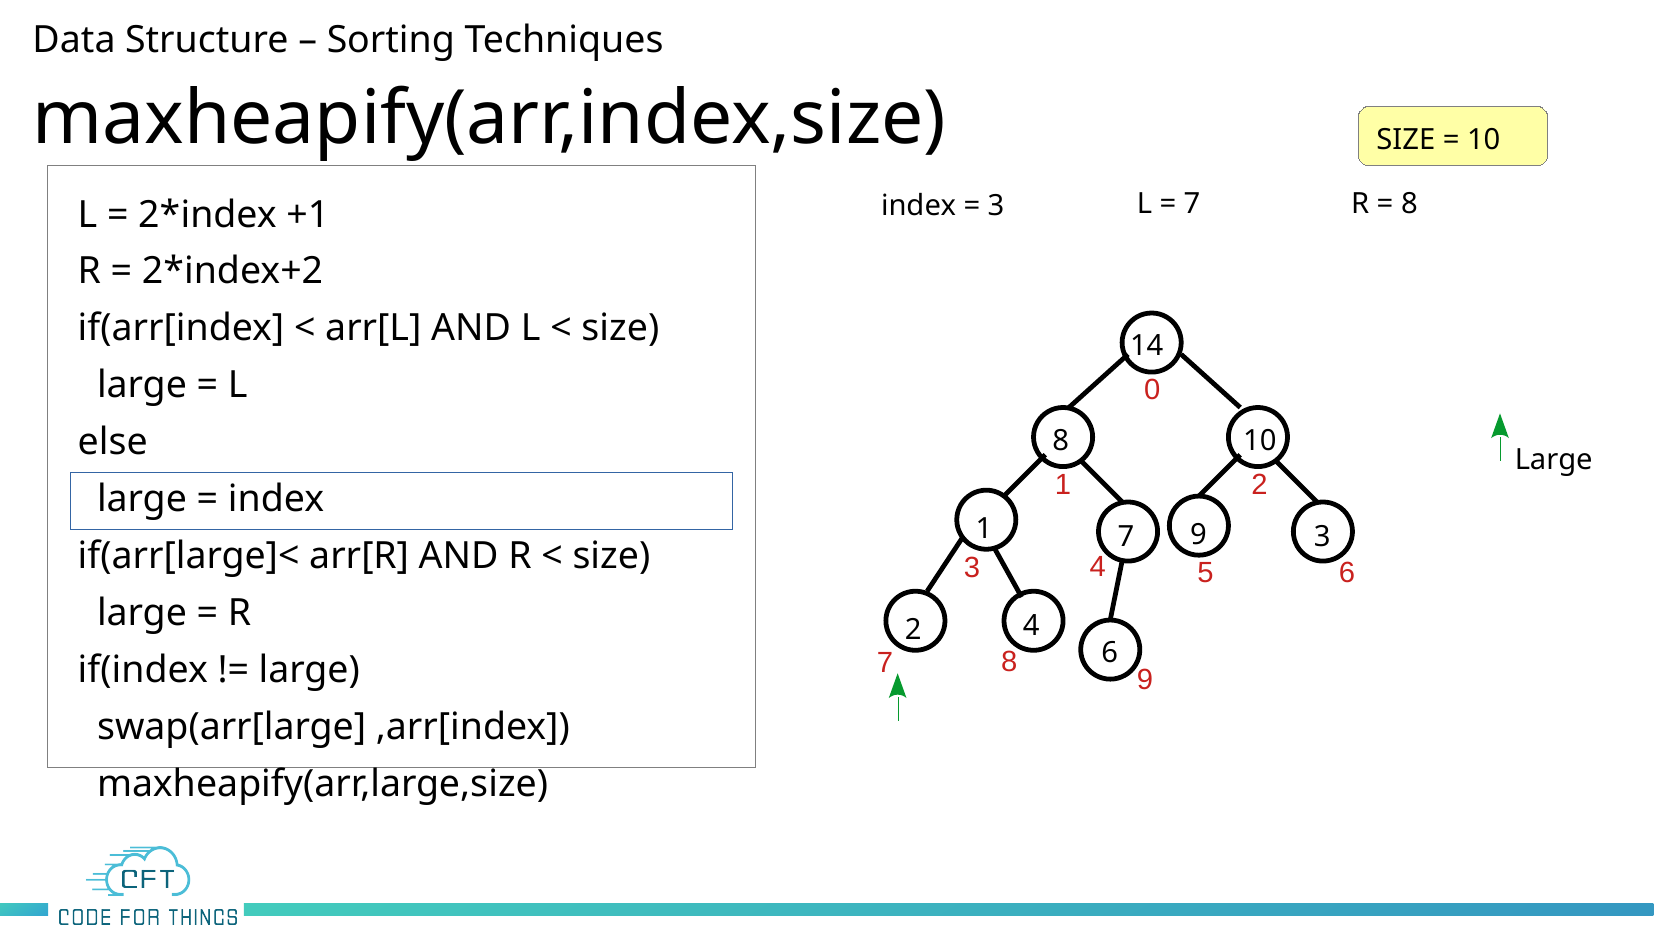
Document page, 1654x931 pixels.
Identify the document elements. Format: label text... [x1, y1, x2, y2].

text_box [1003, 605, 1008, 636]
text_box 5 [1182, 548, 1229, 597]
text_box [893, 591, 938, 601]
text_box [489, 733, 499, 737]
text_box [1080, 632, 1086, 667]
text_box SIZE = 10 [1361, 110, 1542, 160]
text_box [315, 733, 325, 737]
text_box R = 8 [1300, 175, 1457, 225]
text_box 3 [949, 543, 955, 552]
text_box 1 [960, 500, 1010, 550]
text_box 6 [1086, 624, 1135, 674]
text_box [1111, 501, 1145, 507]
text_box [1033, 423, 1037, 451]
text_box [1224, 510, 1229, 542]
title Data Structure – Sorting Techniques maxheapify(arr,index,size) [32, 12, 1184, 166]
text_box [1135, 633, 1140, 666]
text_box 7 [862, 638, 909, 686]
picture [59, 846, 237, 925]
text_box 8 [1037, 411, 1105, 461]
text_box L = 2*index +1 R = 2*index+2 if(arr[index] < arr[L] AND L < size) large = L else large = index if(arr[large]< arr[R] AND R < size) large = R if(index != large) swap(arr[large] ,arr[index]) maxheapify(arr,large,size) [53, 179, 756, 733]
text_box [885, 605, 890, 636]
text_box [1293, 514, 1299, 549]
text_box index = 3 [830, 177, 1075, 227]
text_box Large [1464, 431, 1622, 481]
text_box 9 [1175, 506, 1224, 556]
text_box 4 [1008, 597, 1057, 647]
text_box 7 [1102, 507, 1151, 557]
text_box [1358, 106, 1548, 166]
text_box [1023, 591, 1052, 597]
text_box [1121, 557, 1144, 562]
text_box [1057, 602, 1064, 639]
text_box [964, 490, 1009, 500]
text_box 6 [1324, 548, 1371, 597]
text_box [1306, 501, 1340, 507]
text_box 10 [1228, 411, 1296, 461]
text_box 8 [986, 638, 1033, 686]
text_box [1033, 647, 1048, 651]
text_box [1151, 512, 1158, 551]
text_box 3 [1299, 507, 1348, 557]
text_box [1093, 674, 1127, 680]
text_box 2 [890, 601, 939, 651]
text_box 1 [1039, 461, 1086, 509]
text_box 9 [1122, 655, 1168, 704]
text_box [1348, 515, 1353, 548]
text_box [47, 166, 756, 768]
text_box 2 [1236, 460, 1283, 509]
text_box [1010, 502, 1016, 538]
text_box [1098, 517, 1102, 542]
text_box [1307, 557, 1324, 562]
text_box L = 7 [1086, 175, 1239, 225]
text_box 0 [1129, 367, 1176, 414]
text_box 4 [1074, 542, 1121, 591]
text_box [1176, 496, 1221, 506]
text_box [1095, 620, 1126, 624]
text_box 3 [949, 543, 996, 592]
text_box [1049, 407, 1077, 411]
text_box [939, 602, 946, 639]
text_box [172, 733, 182, 737]
text_box [1244, 407, 1272, 411]
text_box [1136, 312, 1167, 317]
text_box [1169, 508, 1175, 543]
text_box [956, 506, 960, 534]
text_box 14 [1107, 317, 1184, 367]
